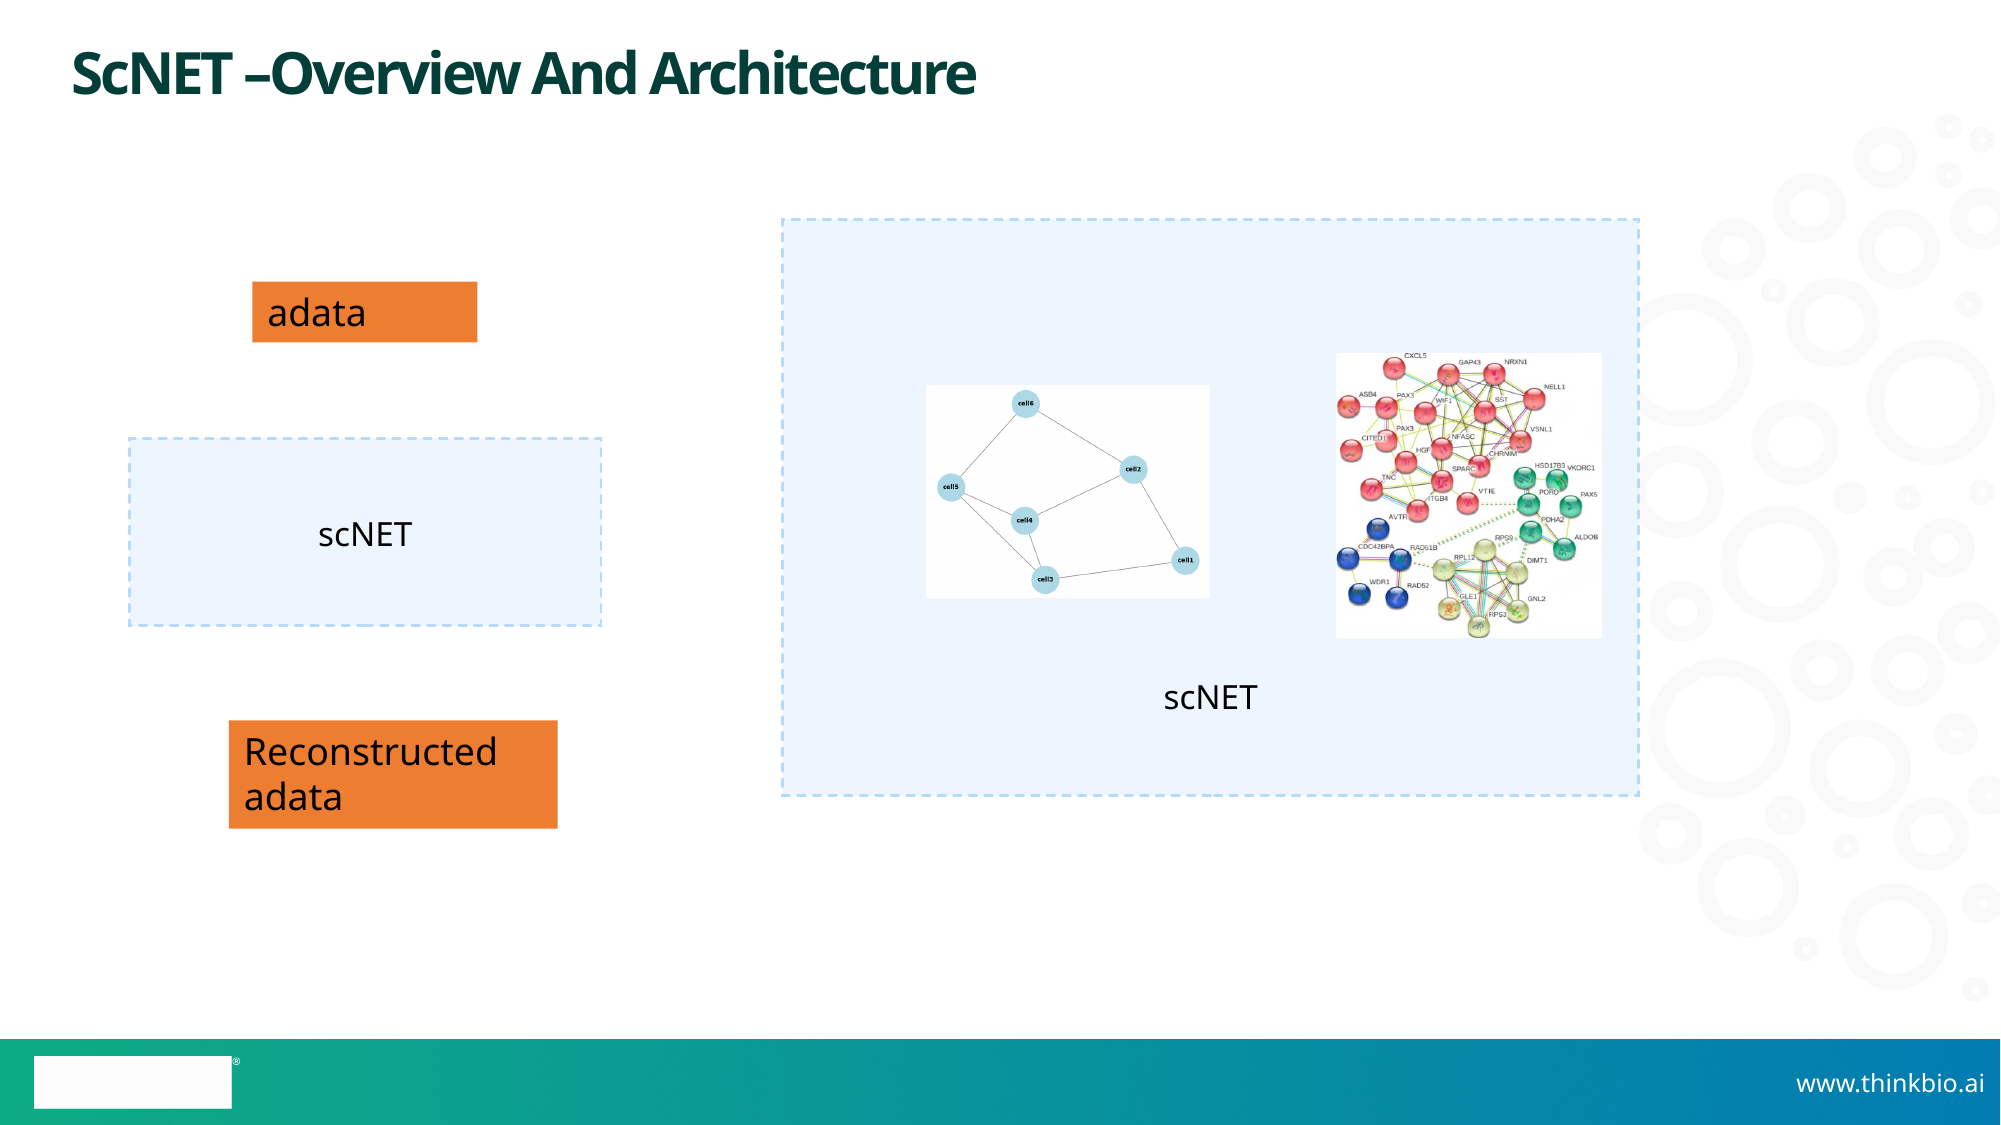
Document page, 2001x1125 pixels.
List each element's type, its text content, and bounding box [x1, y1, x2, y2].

text_box ScNET –Overview And Architecture [56, 28, 1944, 115]
text_box scNET [129, 438, 602, 626]
text_box scNET [782, 219, 1639, 796]
text_box adata [252, 281, 478, 343]
picture [926, 385, 1210, 598]
text_box Reconstructed adata [228, 720, 558, 829]
picture [1336, 353, 1602, 638]
